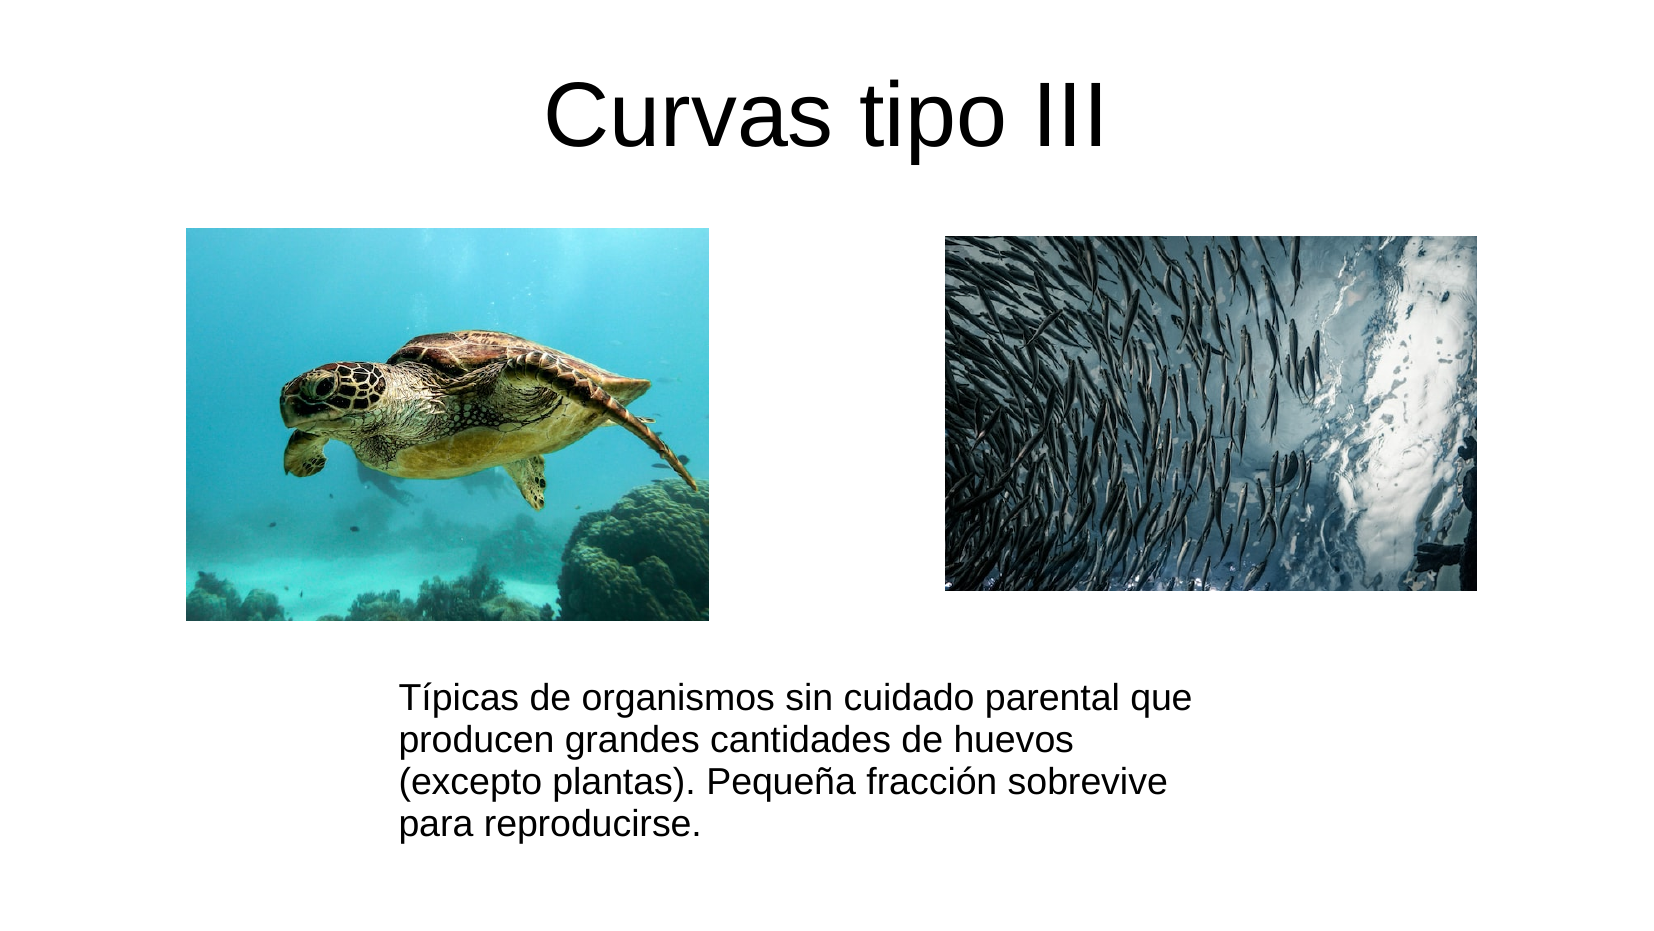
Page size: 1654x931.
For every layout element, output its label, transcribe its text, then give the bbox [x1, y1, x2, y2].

picture [186, 228, 709, 621]
title Curvas tipo III [82, 37, 1571, 193]
text_box Típicas de organismos sin cuidado parental que producen grandes cantidades de huevos (excepto plantas). Pequeña fracción sobrevive para reproducirse. [383, 668, 1241, 852]
picture [945, 236, 1477, 591]
